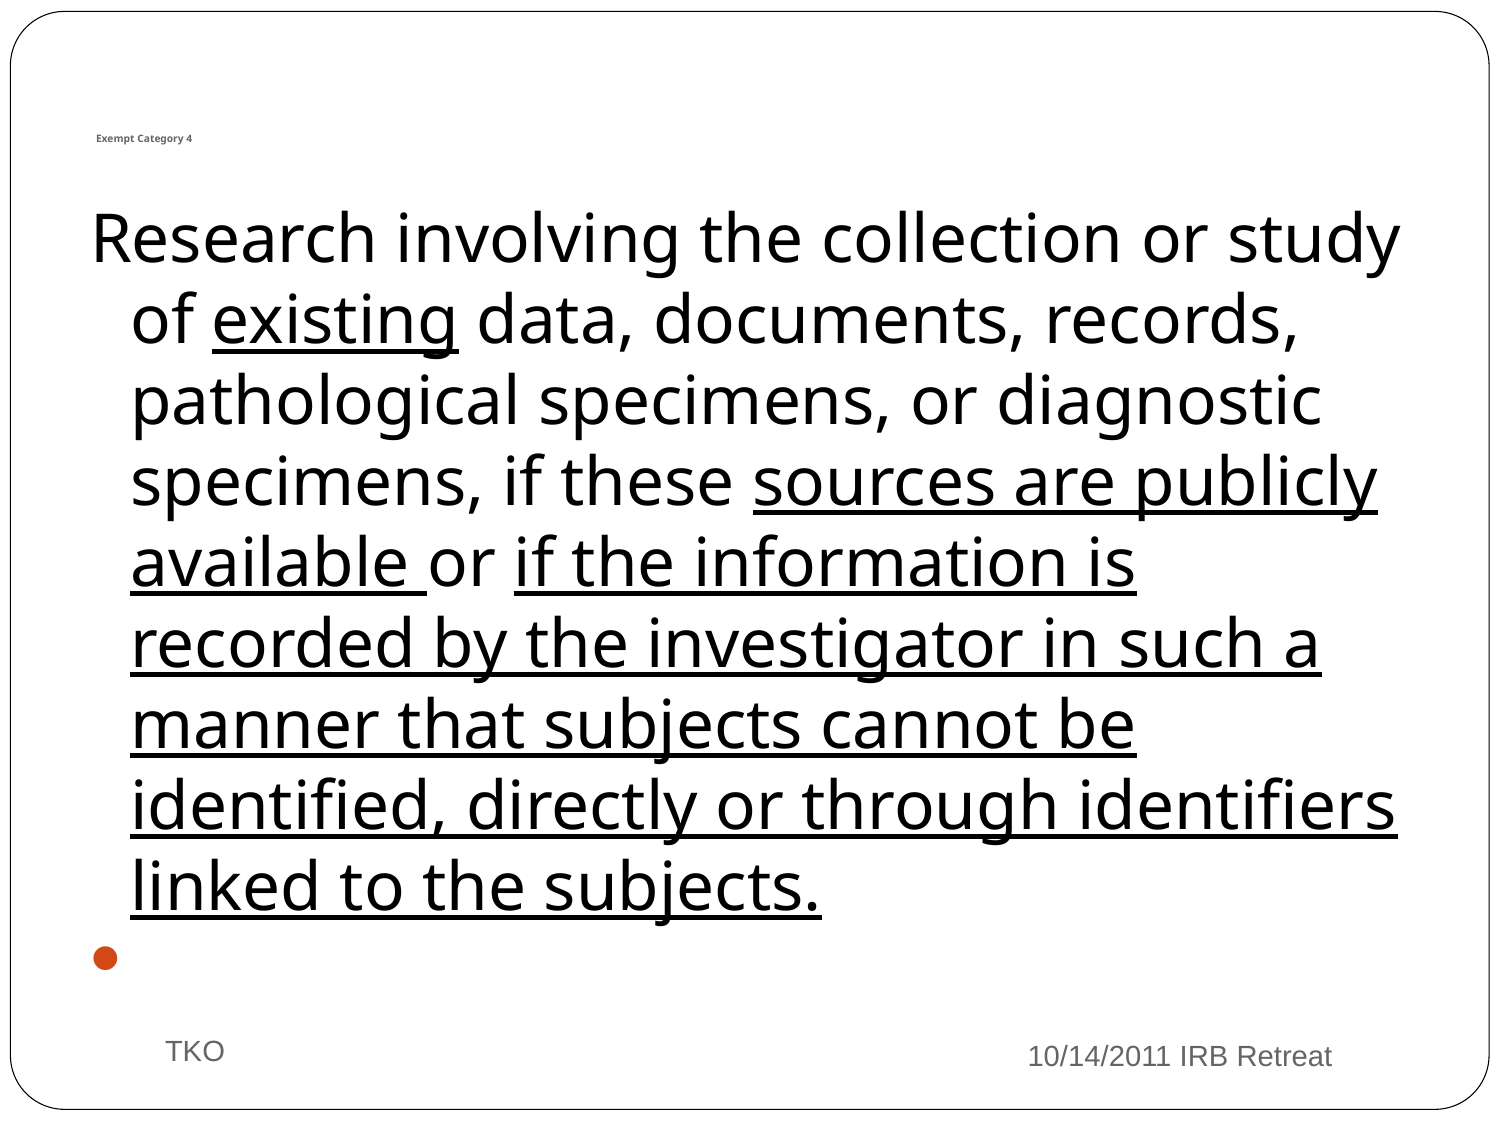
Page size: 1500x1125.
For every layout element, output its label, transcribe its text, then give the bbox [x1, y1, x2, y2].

text_box TKO [150, 1012, 801, 1088]
text_box 10/14/2011 IRB Retreat [1012, 1015, 1419, 1094]
title Exempt Category 4 [75, 45, 1426, 163]
list Research involving the collection or study of existing data, documents, records, pathological specimens, or diagnostic specimens, if these sources are publicly available or if the information is recorded by the investigator in such a manner that subjects cannot be identified, directly or through identifiers linked to the subjects. [75, 187, 1426, 1005]
